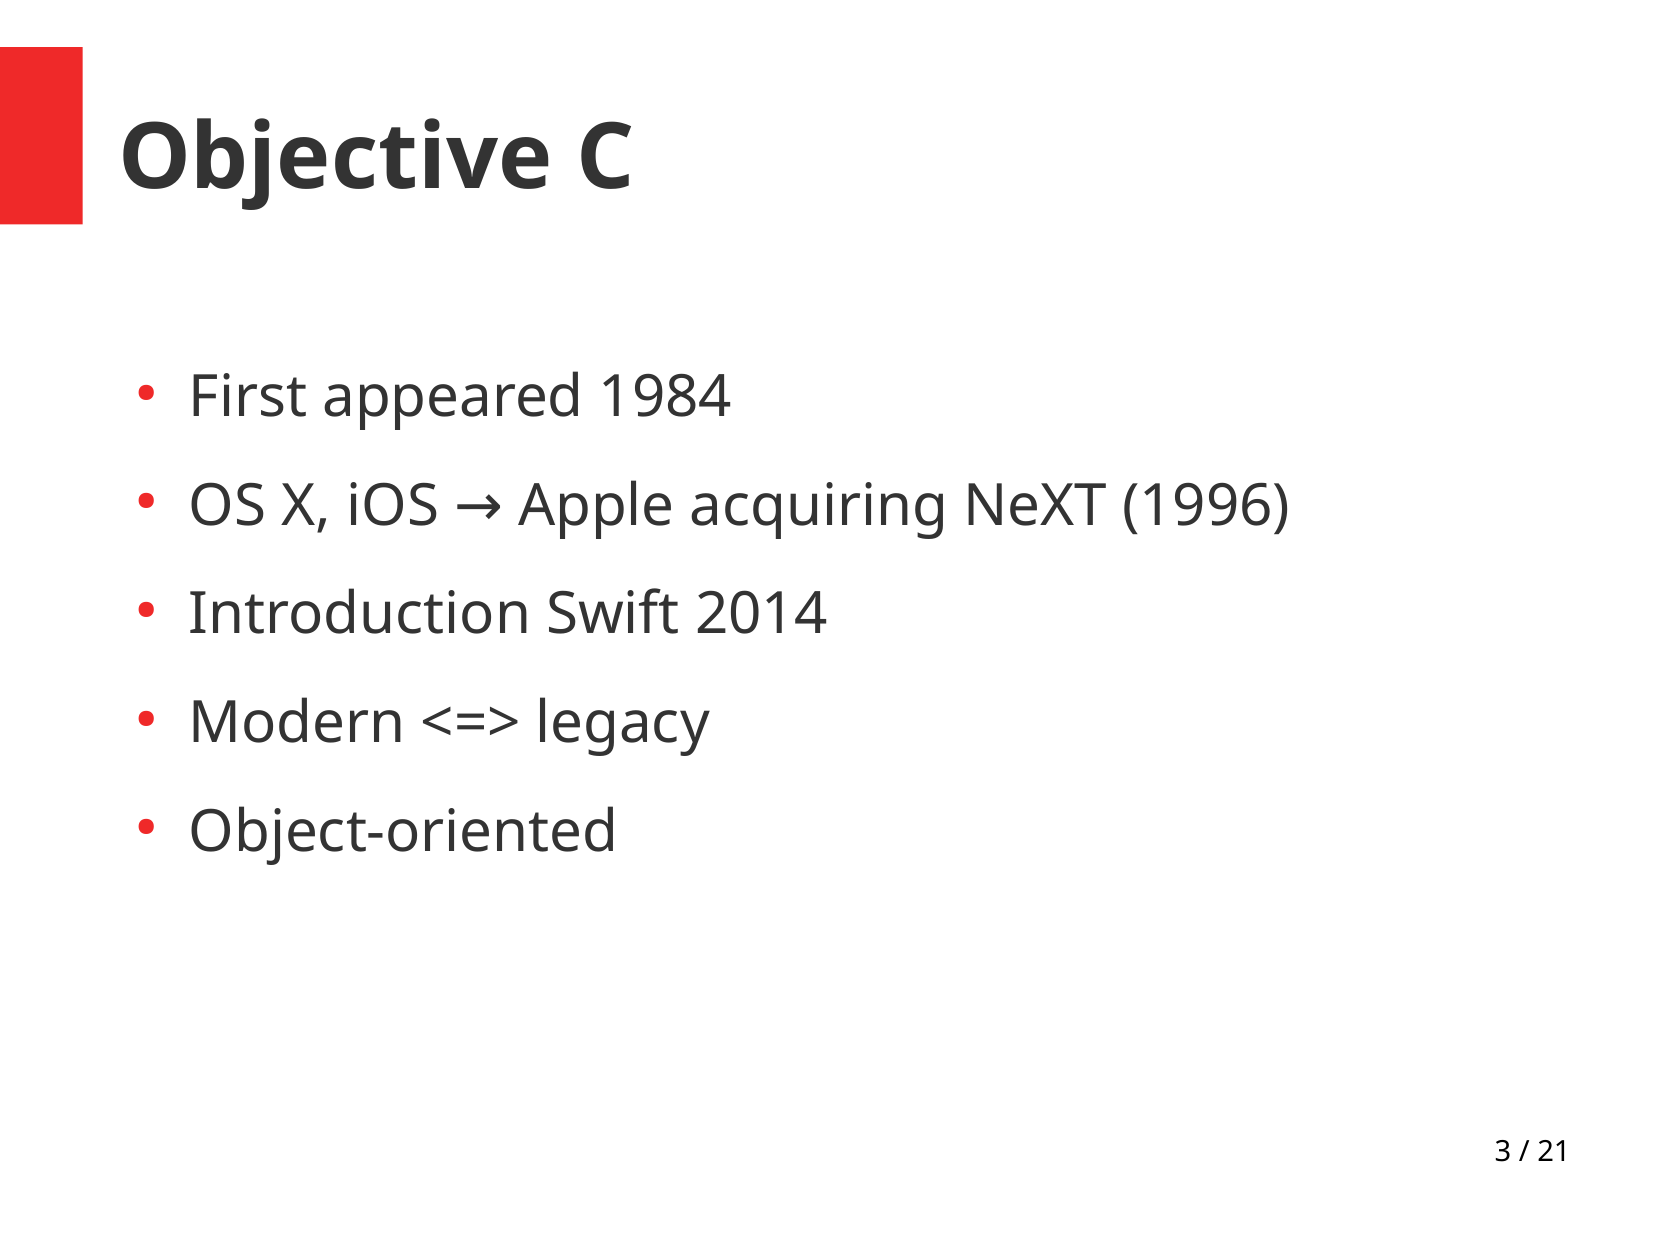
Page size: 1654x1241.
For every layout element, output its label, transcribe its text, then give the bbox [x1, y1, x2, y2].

title Objective C [118, 49, 1571, 257]
list First appeared 1984 OS X, iOS → Apple acquiring NeXT (1996) Introduction Swift 2014 Modern <=> legacy Object-oriented [118, 354, 1536, 1074]
